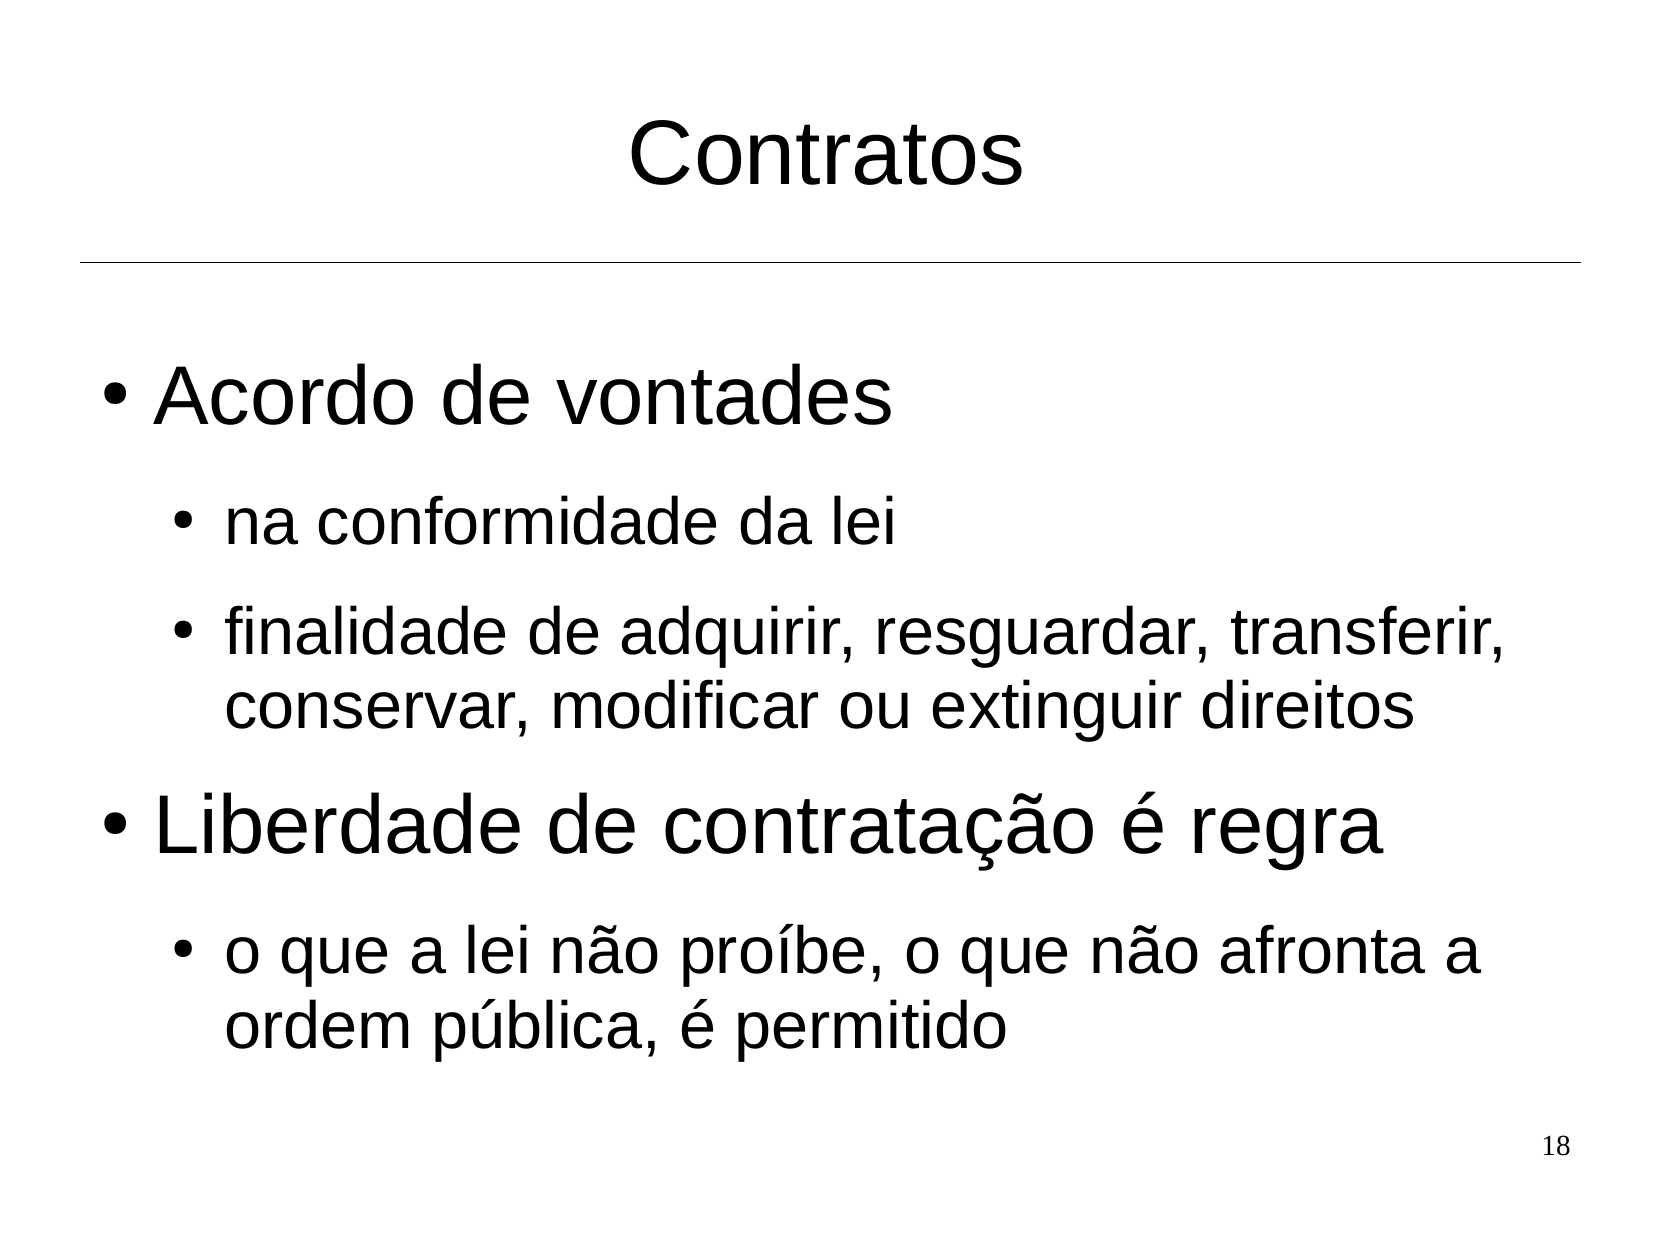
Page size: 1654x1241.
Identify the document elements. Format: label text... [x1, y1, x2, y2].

title Contratos [82, 56, 1571, 250]
list Acordo de vontades na conformidade da lei finalidade de adquirir, resguardar, transferir, conservar, modificar ou extinguir direitos Liberdade de contratação é regra o que a lei não proíbe, o que não afronta a ordem pública, é permitido [82, 349, 1571, 1095]
